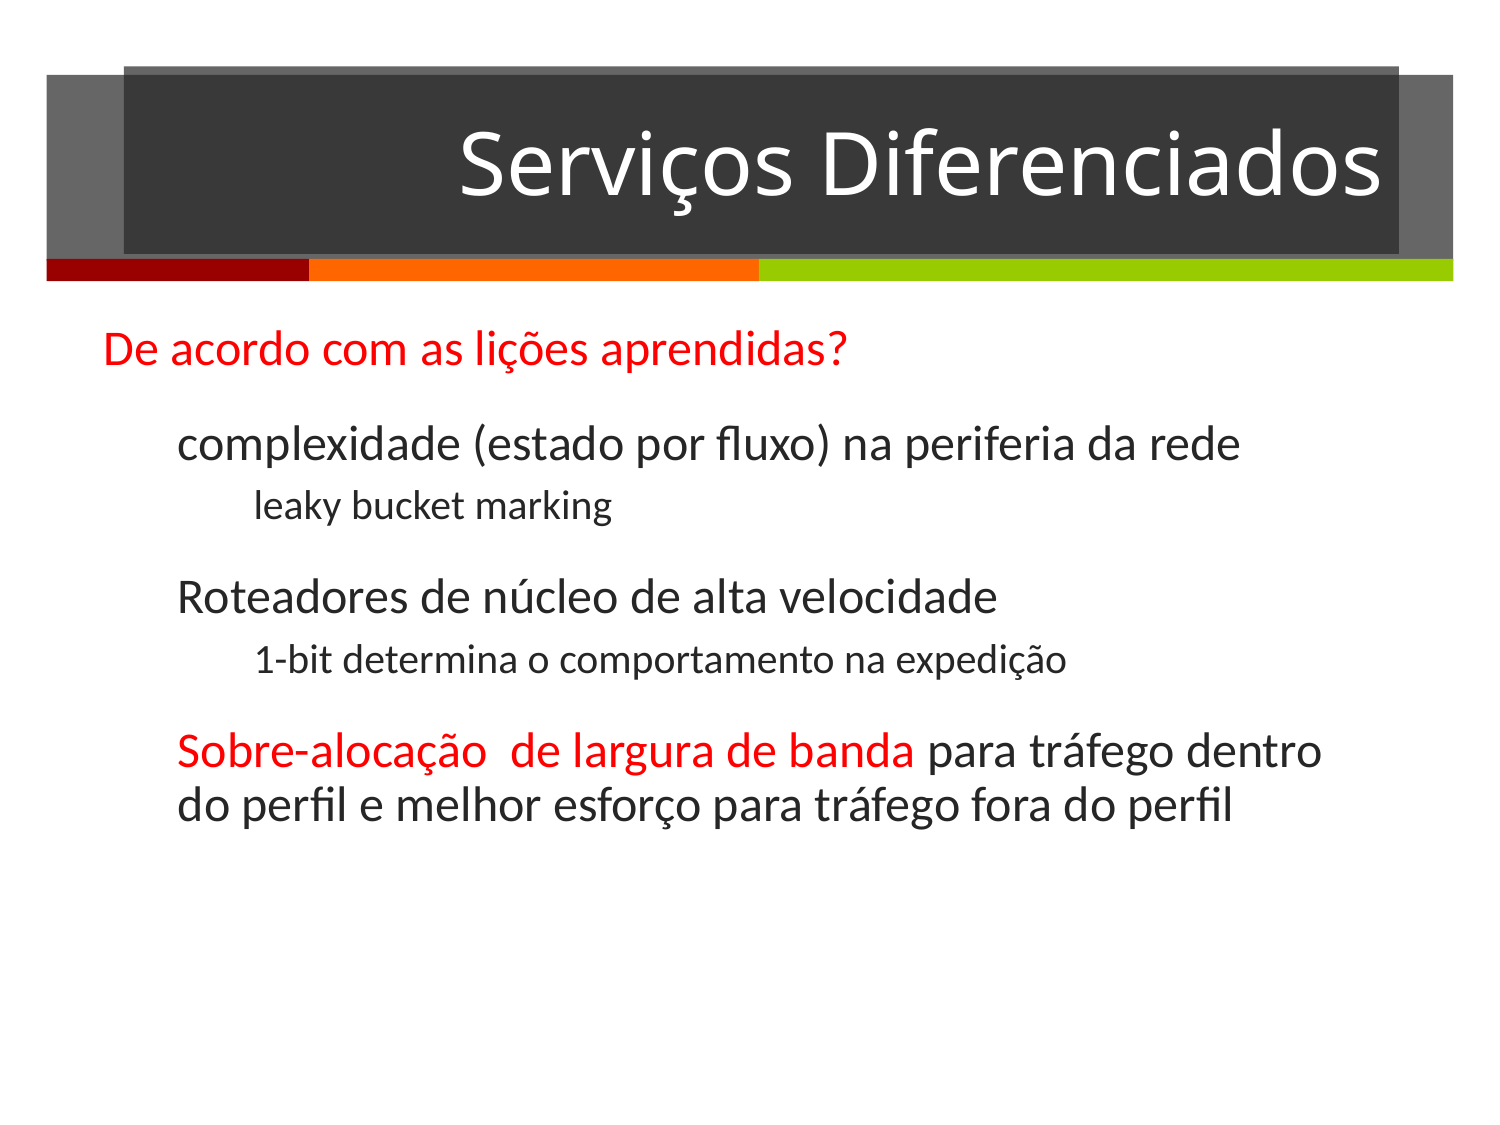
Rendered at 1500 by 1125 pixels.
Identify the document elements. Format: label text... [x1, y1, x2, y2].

list De acordo com as lições aprendidas? complexidade (estado por fluxo) na periferia da rede leaky bucket marking Roteadores de núcleo de alta velocidade 1-bit determina o comportamento na expedição Sobre-alocação de largura de banda para tráfego dentro do perfil e melhor esforço para tráfego fora do perfil [88, 314, 1401, 861]
title Serviços Diferenciados [123, 66, 1399, 254]
